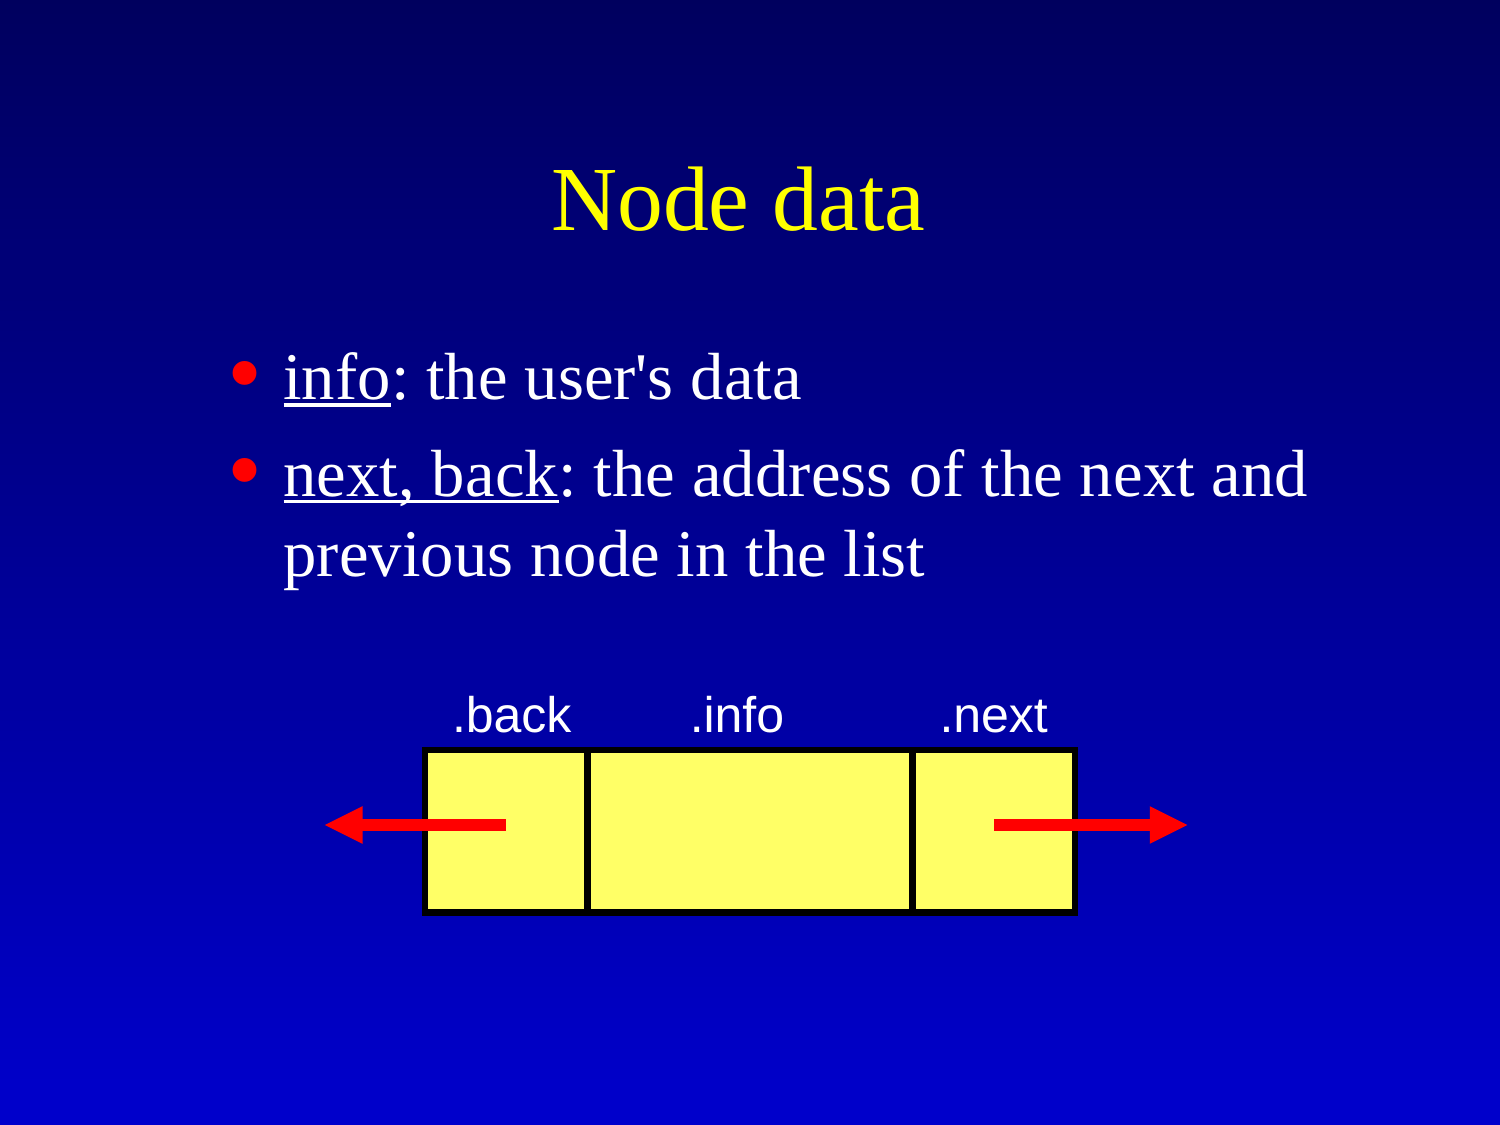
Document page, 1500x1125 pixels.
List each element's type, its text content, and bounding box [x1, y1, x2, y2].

text_box [916, 750, 1075, 913]
title Node data [112, 99, 1388, 288]
list info: the user's data next, back: the address of the next and previous node in the list [212, 324, 1338, 625]
text_box .back [437, 674, 625, 751]
text_box [425, 750, 584, 913]
text_box .info [674, 674, 863, 751]
text_box .next [924, 674, 1113, 751]
text_box [591, 750, 909, 913]
